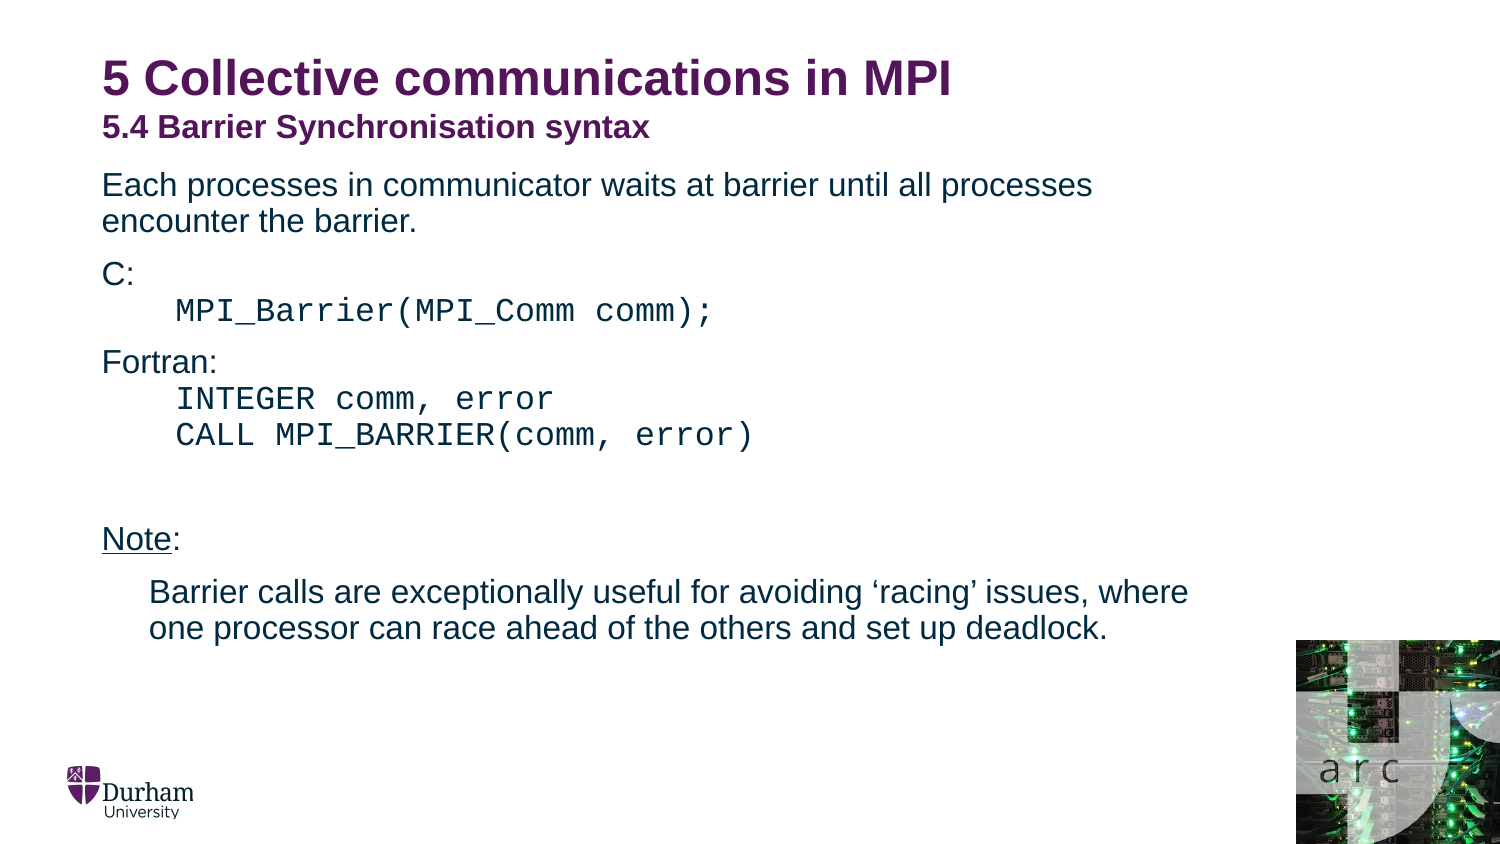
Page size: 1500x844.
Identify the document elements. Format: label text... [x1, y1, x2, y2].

picture [67, 766, 193, 819]
picture [1296, 640, 1500, 844]
list Each processes in communicator waits at barrier until all processes encounter the barrier. C: MPI_Barrier(MPI_Comm comm); Fortran: INTEGER comm, error CALL MPI_BARRIER(comm, error) Note: Barrier calls are exceptionally useful for avoiding ‘racing’ issues, where one processor can race ahead of the others and set up deadlock. [101, 168, 1215, 754]
title 5 Collective communications in MPI 5.4 Barrier Synchronisation syntax [101, 45, 1399, 154]
